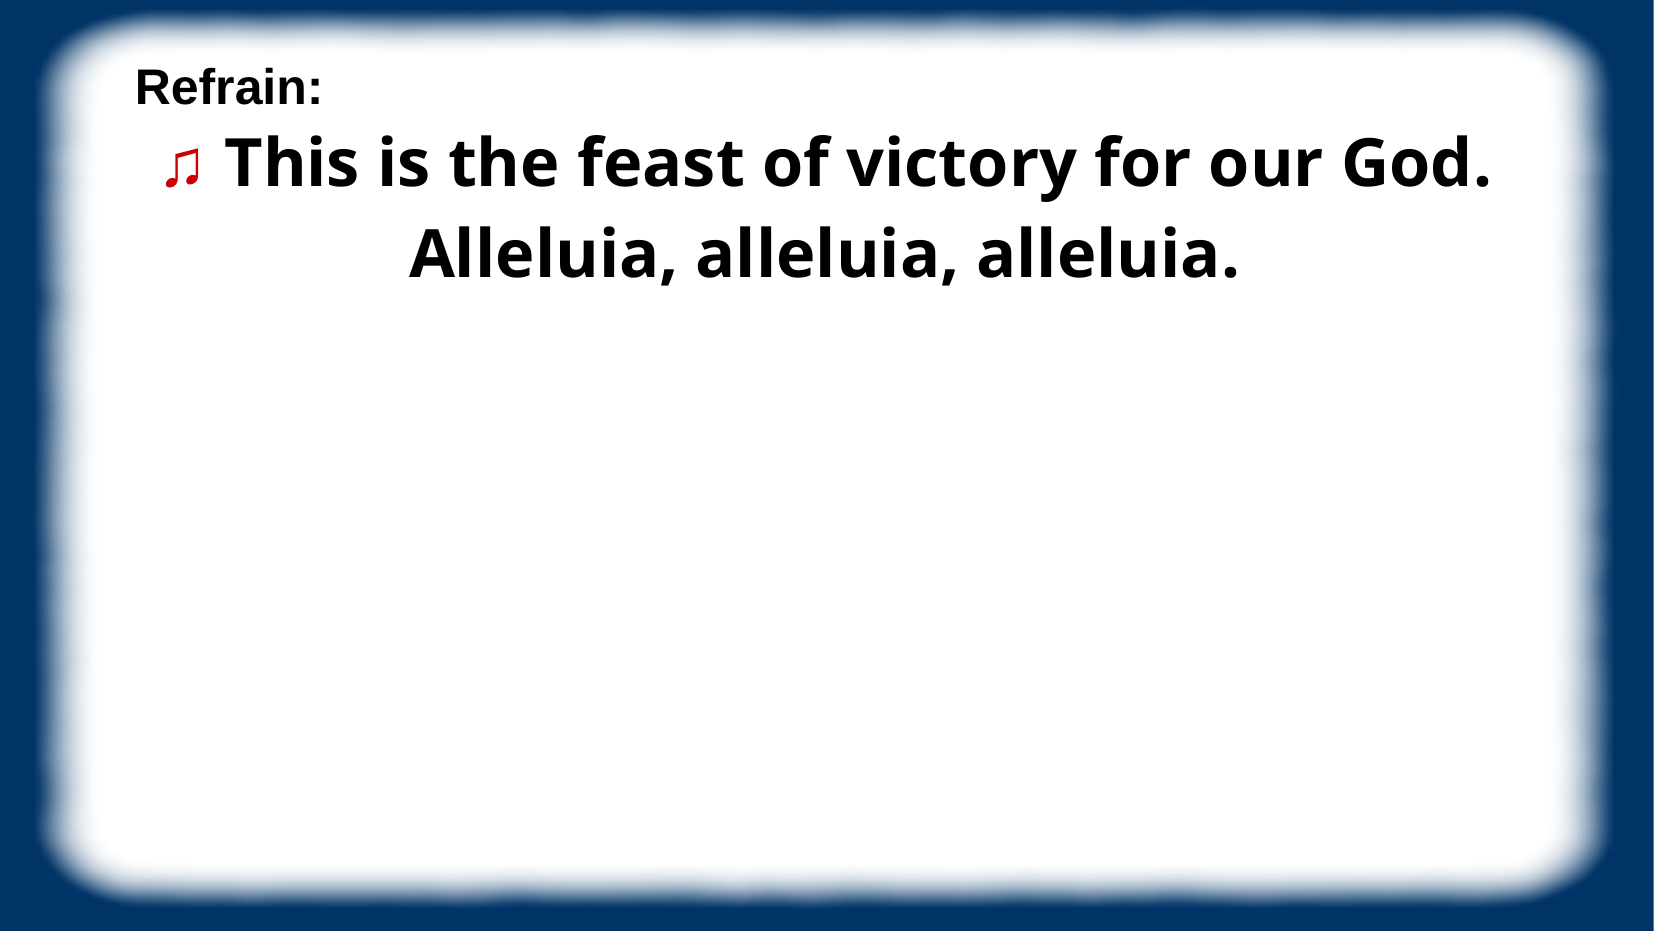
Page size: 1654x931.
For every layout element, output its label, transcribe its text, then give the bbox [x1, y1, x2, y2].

text_box Refrain: ♫ This is the feast of victory for our God. Alleluia, alleluia, alleluia. [120, 51, 1531, 301]
picture [0, 0, 1654, 931]
